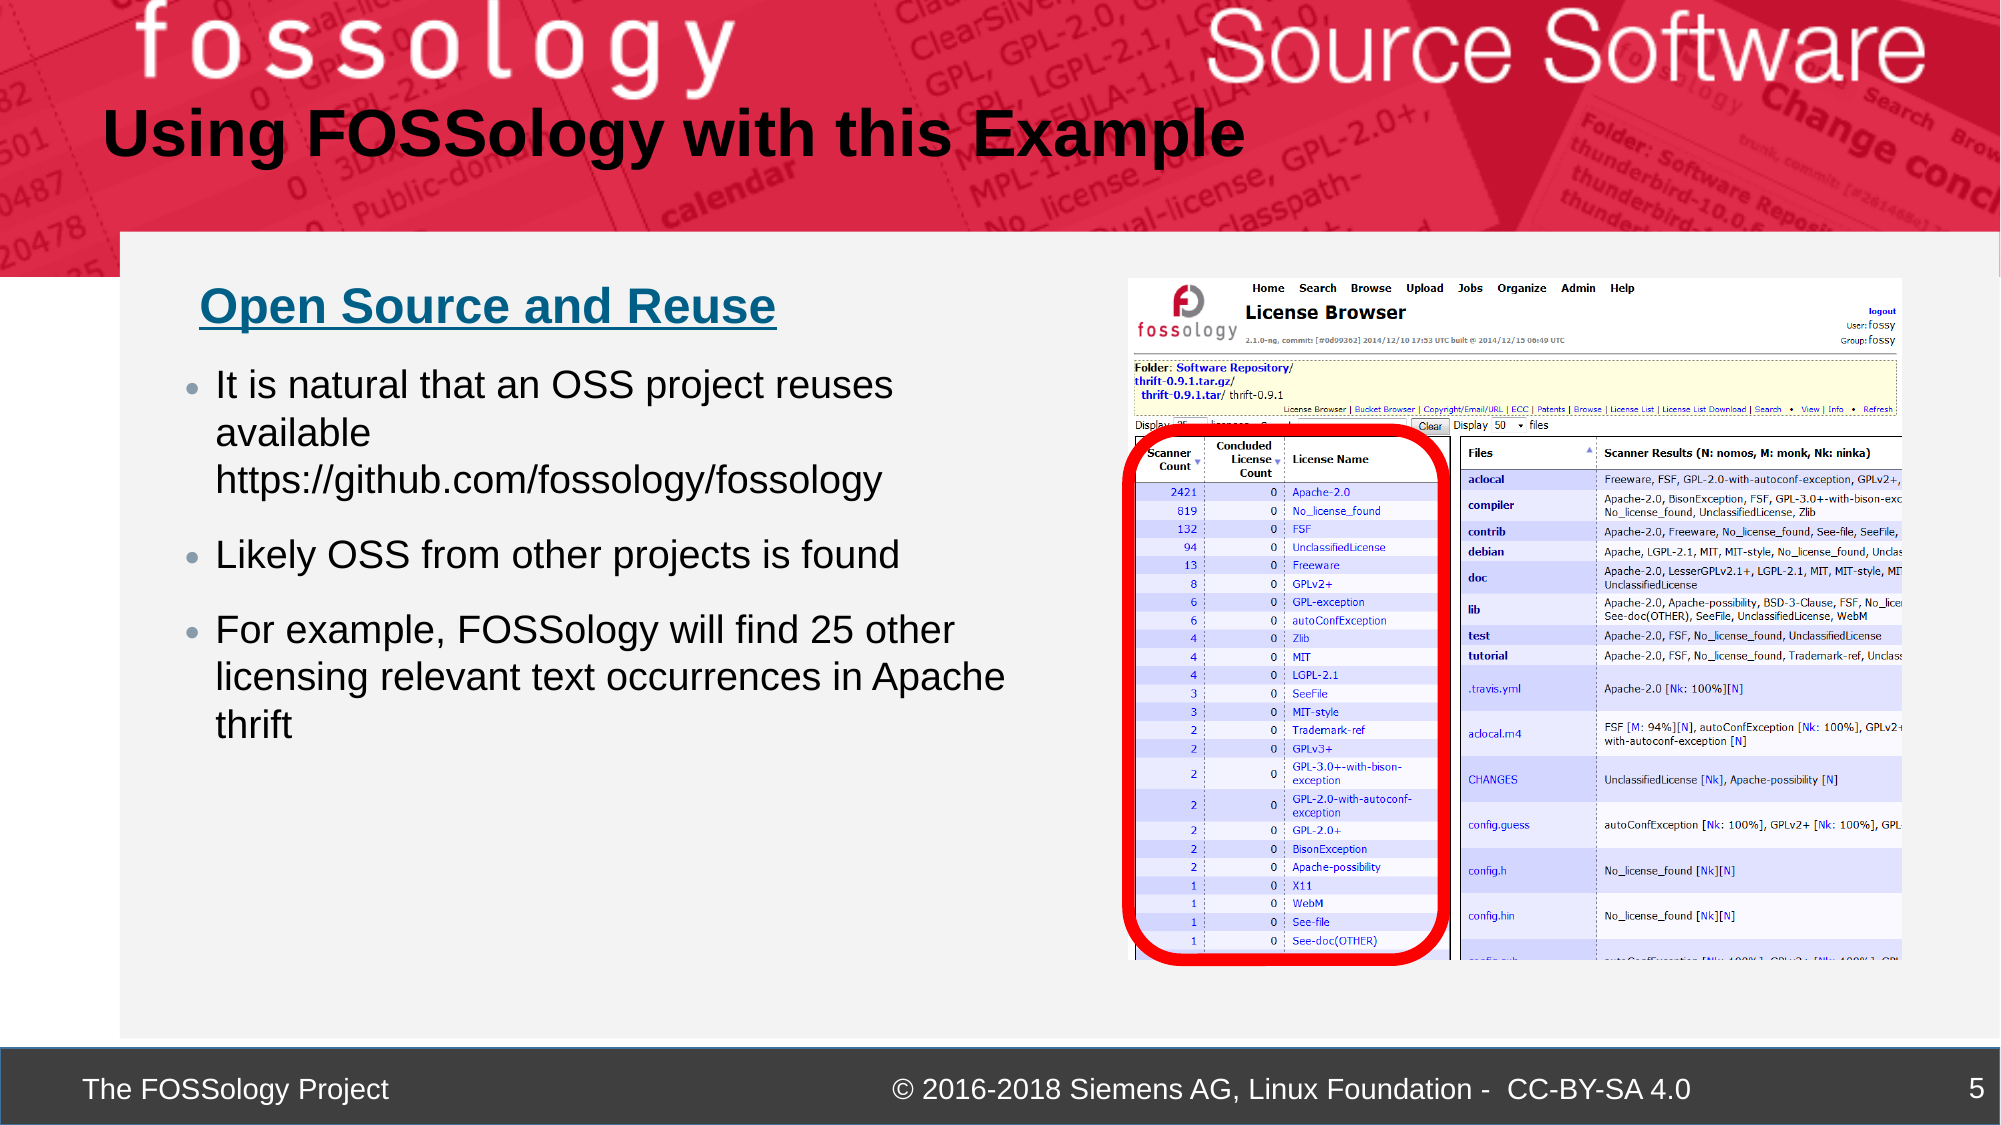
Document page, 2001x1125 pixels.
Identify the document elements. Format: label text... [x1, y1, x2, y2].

text_box [119, 231, 2000, 1039]
picture [1128, 935, 1153, 960]
picture [1128, 278, 1902, 960]
picture [1135, 437, 1437, 953]
text_box It is natural that an OSS project reuses available https://github.com/fossology/fossology Likely OSS from other projects is found For example, FOSSology will find 25 other licensing relevant text occurrences in Apache thrift [179, 359, 1048, 652]
text_box Open Source and Reuse [199, 278, 935, 329]
text_box Using FOSSology with this Example [0, 0, 2000, 208]
picture [0, 0, 2001, 277]
